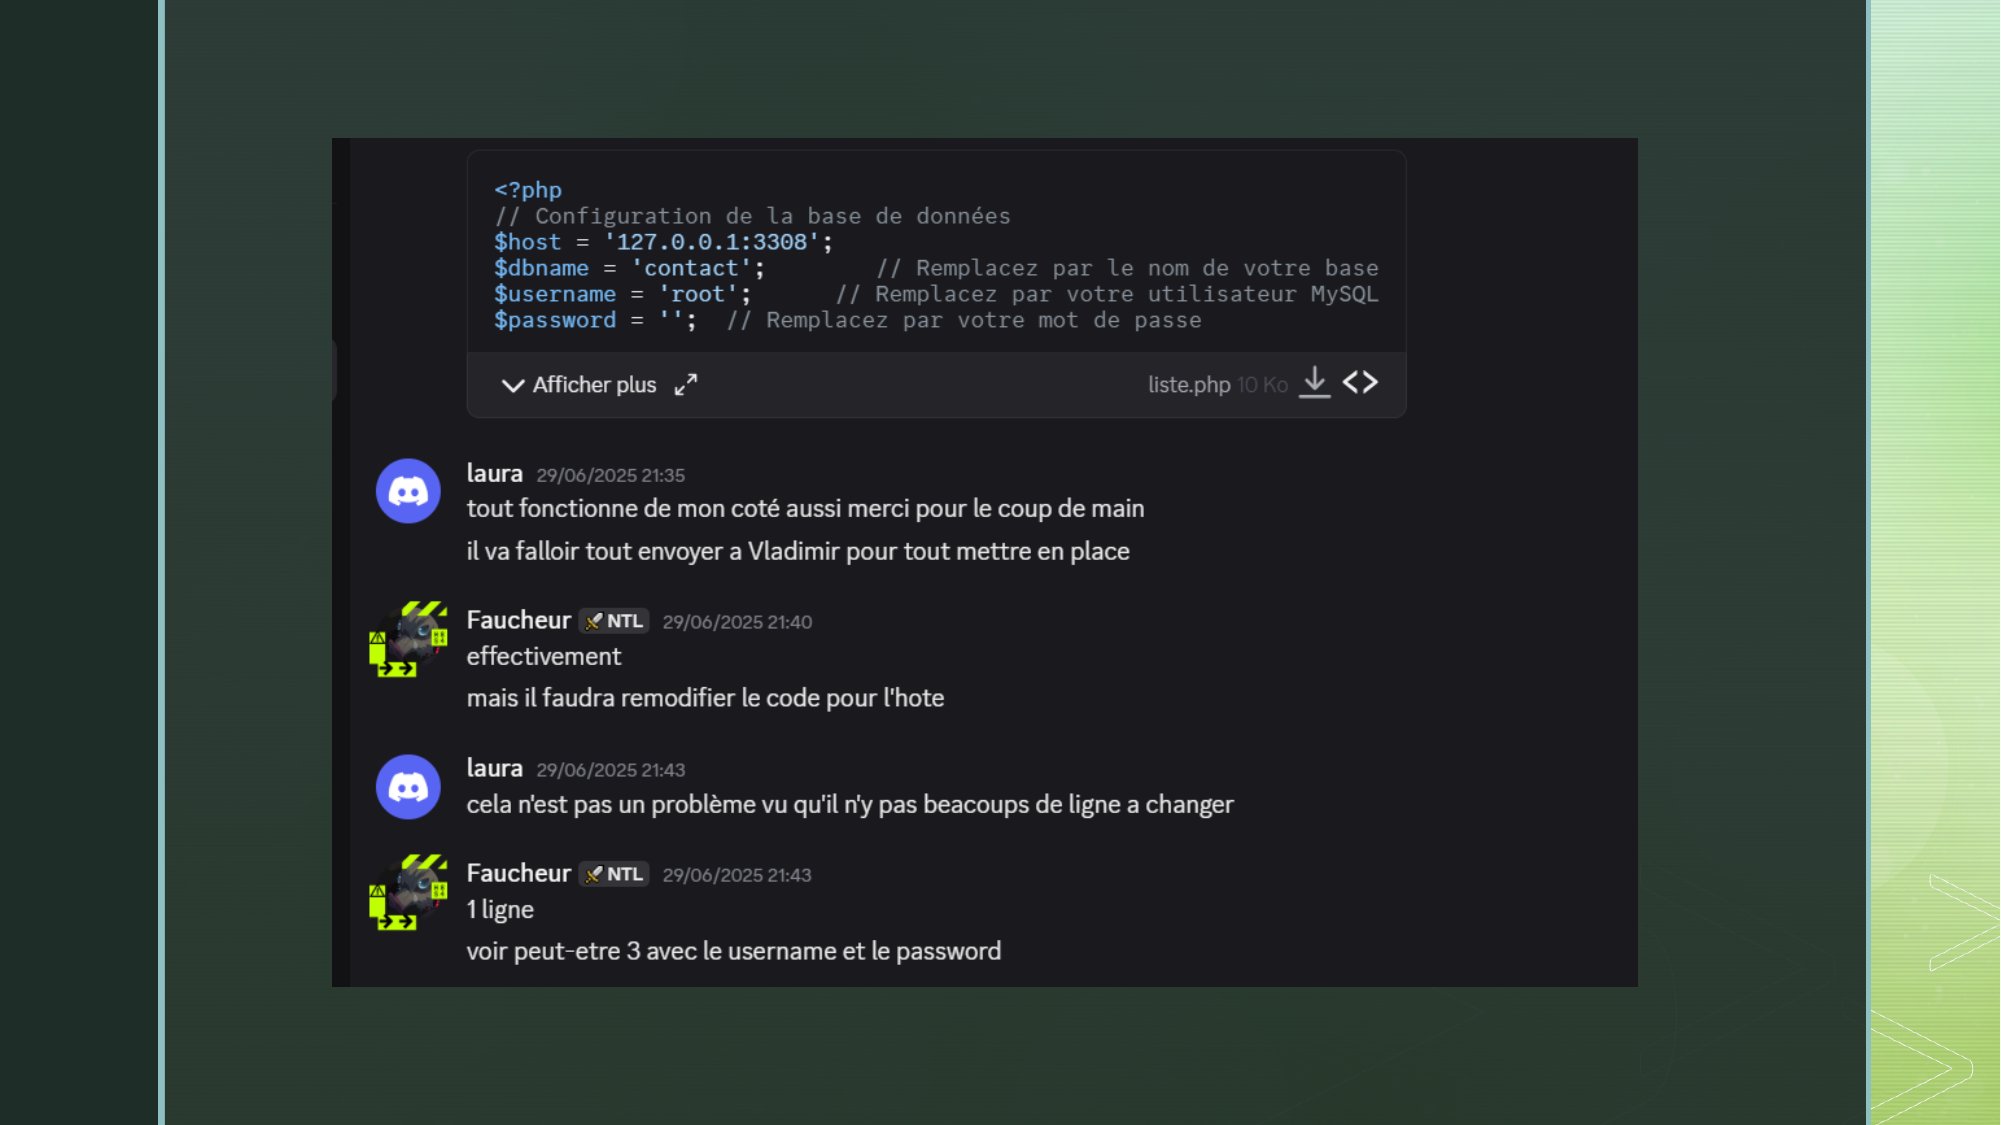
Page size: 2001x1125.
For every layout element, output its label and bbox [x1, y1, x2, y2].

picture [332, 138, 1638, 987]
